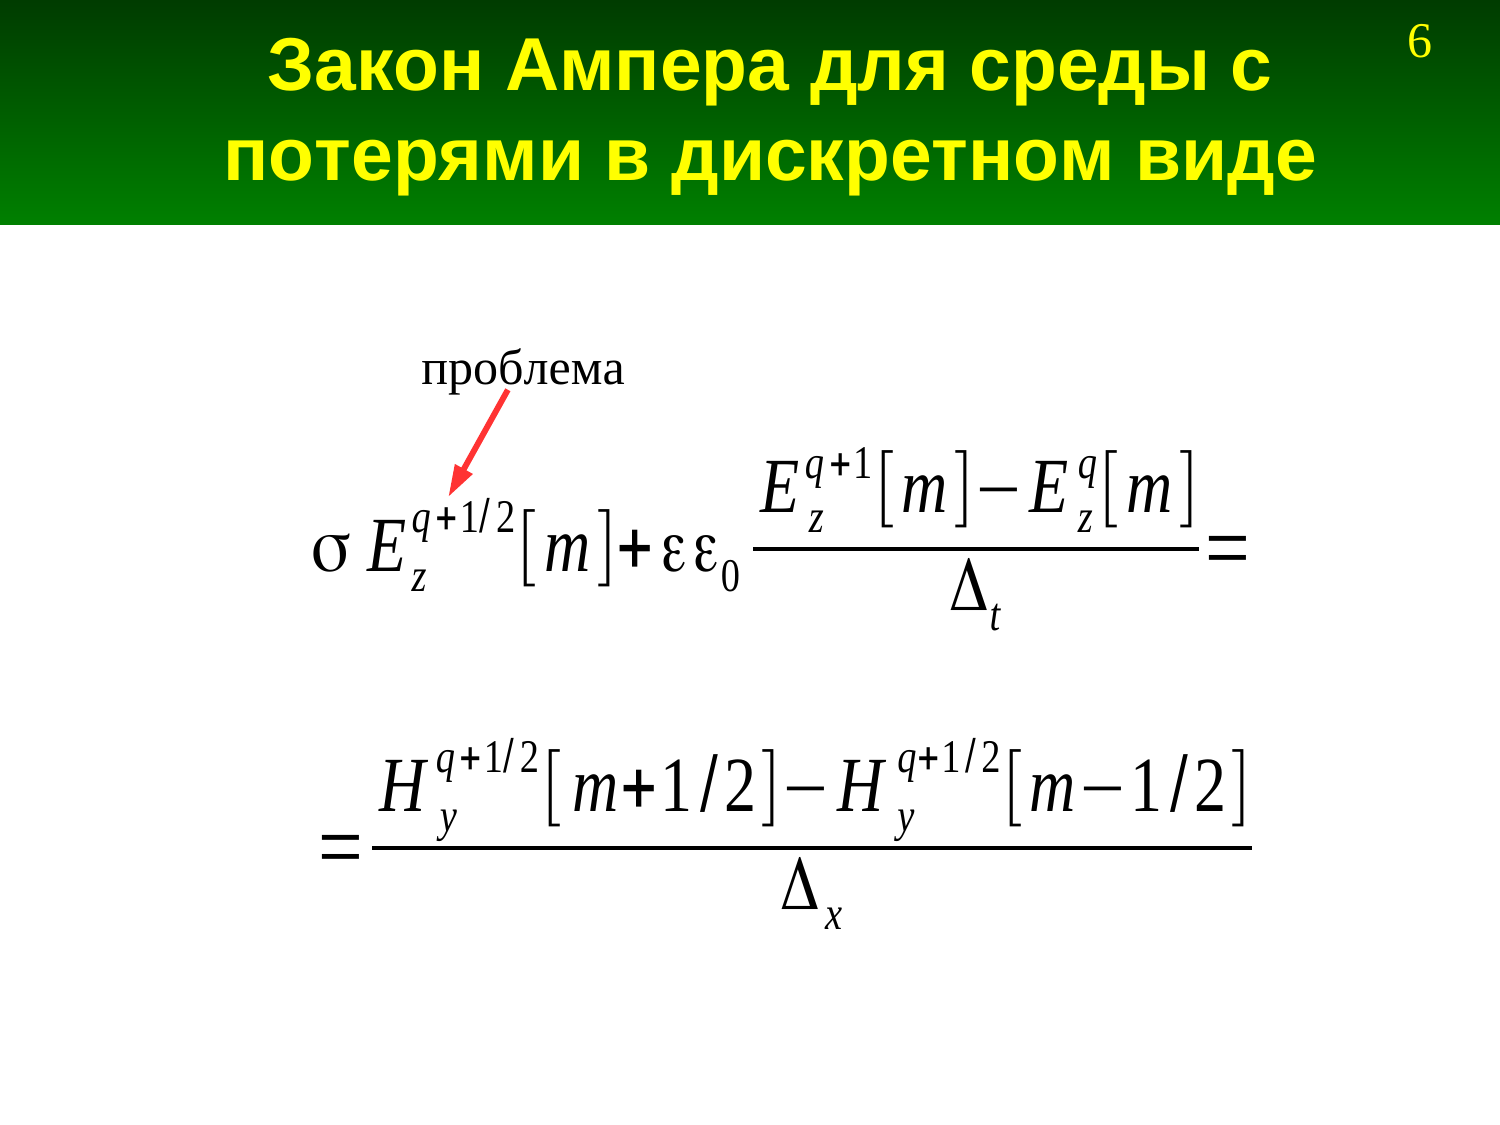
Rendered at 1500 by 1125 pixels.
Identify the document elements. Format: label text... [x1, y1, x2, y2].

text_box проблема [406, 326, 640, 402]
chart [295, 434, 1272, 937]
title Закон Ампера для среды с потерями в дискретном виде [100, 7, 1441, 204]
